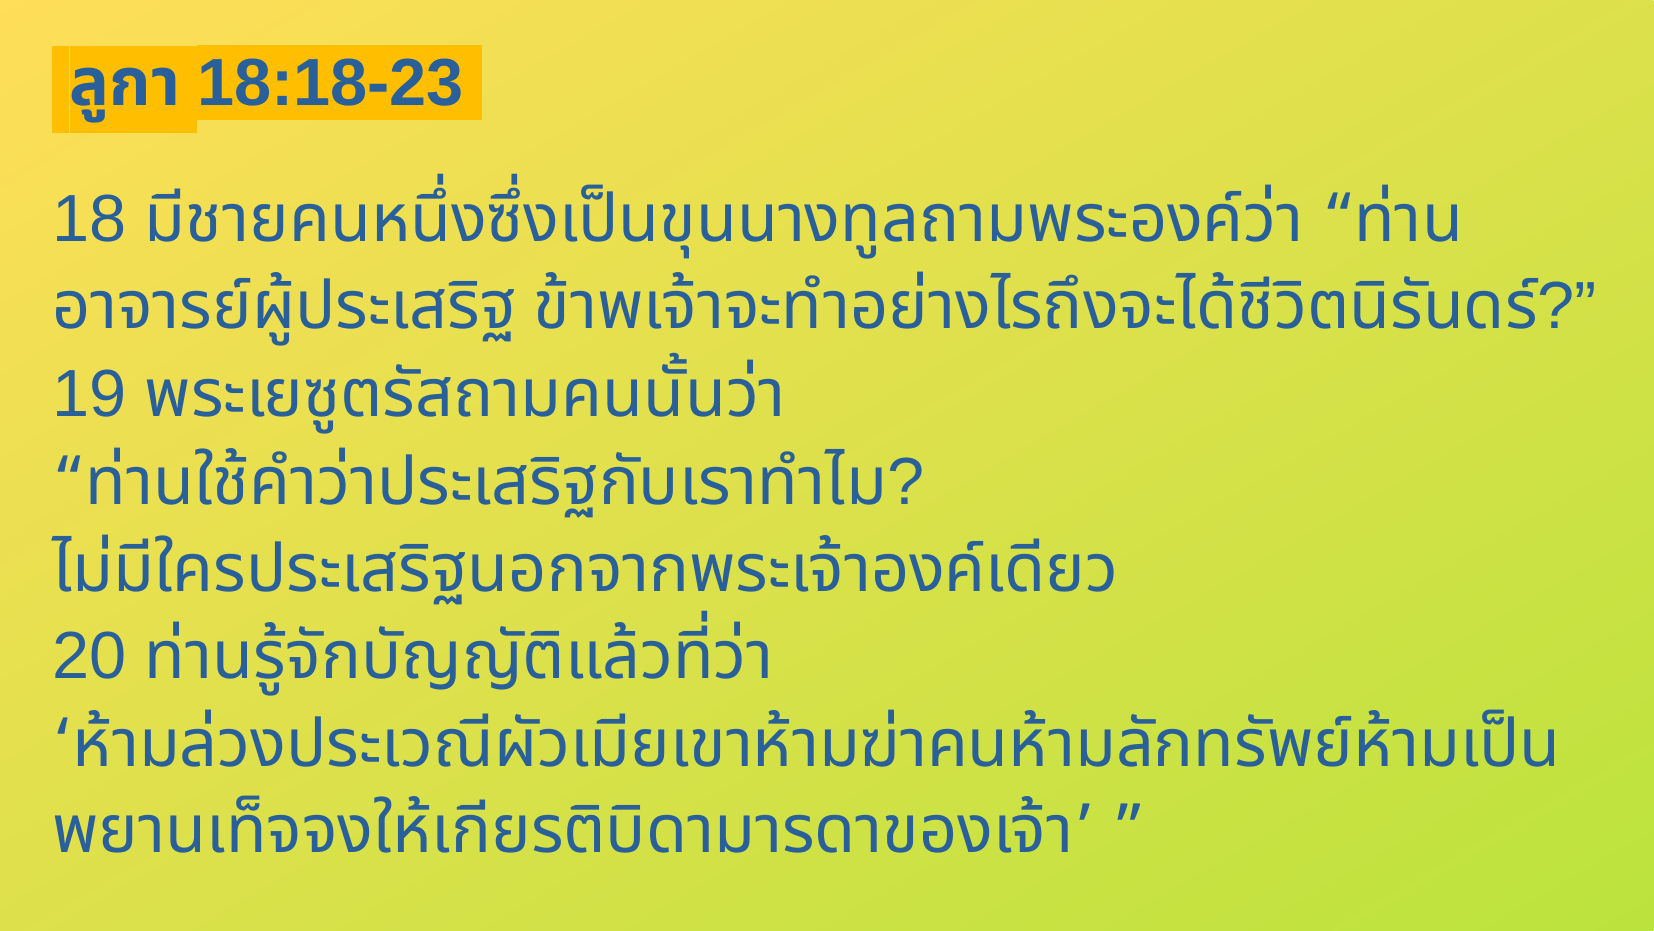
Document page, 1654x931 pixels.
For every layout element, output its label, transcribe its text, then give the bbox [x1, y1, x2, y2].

text_box ลูกา 18:18-23 [37, 37, 563, 151]
text_box 18 มีชายคนหนึ่งซึ่งเป็นขุนนางทูลถามพระองค์ว่า “ท่านอาจารย์ผู้ประเสริฐ ข้าพเจ้าจะทำอย่างไรถึงจะได้ชีวิตนิรันดร์?” 19 พระเยซูตรัสถามคนนั้นว่า “ท่านใช้คำว่าประเสริฐกับเราทำไม? ไม่มีใครประเสริฐนอกจากพระเจ้าองค์เดียว 20 ท่านรู้จักบัญญัติแล้วที่ว่า ‘ห้ามล่วงประเวณีผัวเมียเขาห้ามฆ่าคนห้ามลักทรัพย์ห้ามเป็นพยานเท็จจงให้เกียรติบิดามารดาของเจ้า’ ” [37, 173, 1613, 924]
